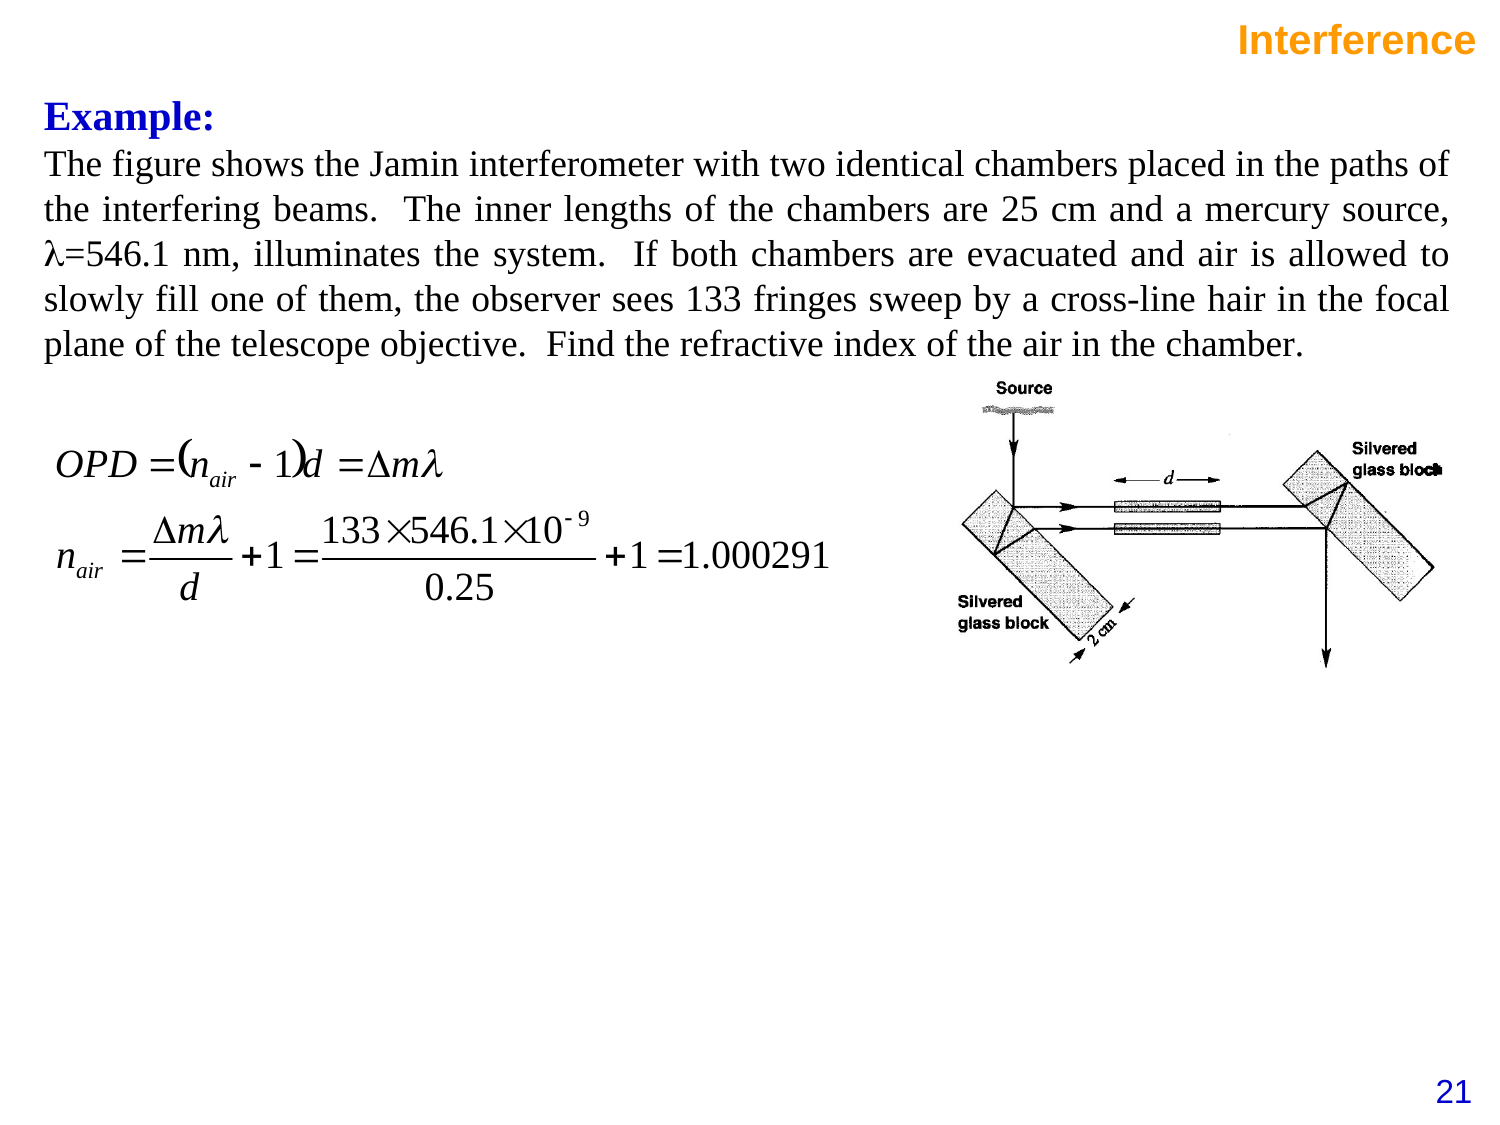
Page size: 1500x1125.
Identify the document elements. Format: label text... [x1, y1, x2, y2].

picture [950, 375, 1443, 674]
text_box Example: The figure shows the Jamin interferometer with two identical chambers placed in the paths of the interfering beams. The inner lengths of the chambers are 25 cm and a mercury source, =546.1 nm, illuminates the system. If both chambers are evacuated and air is allowed to slowly fill one of them, the observer sees 133 fringes sweep by a cross-line hair in the focal plane of the telescope objective. Find the refractive index of the air in the chamber. [29, 81, 1467, 372]
text_box <number> [1324, 1062, 1488, 1107]
chart [50, 437, 836, 611]
text_box Interference [1237, 12, 1488, 63]
